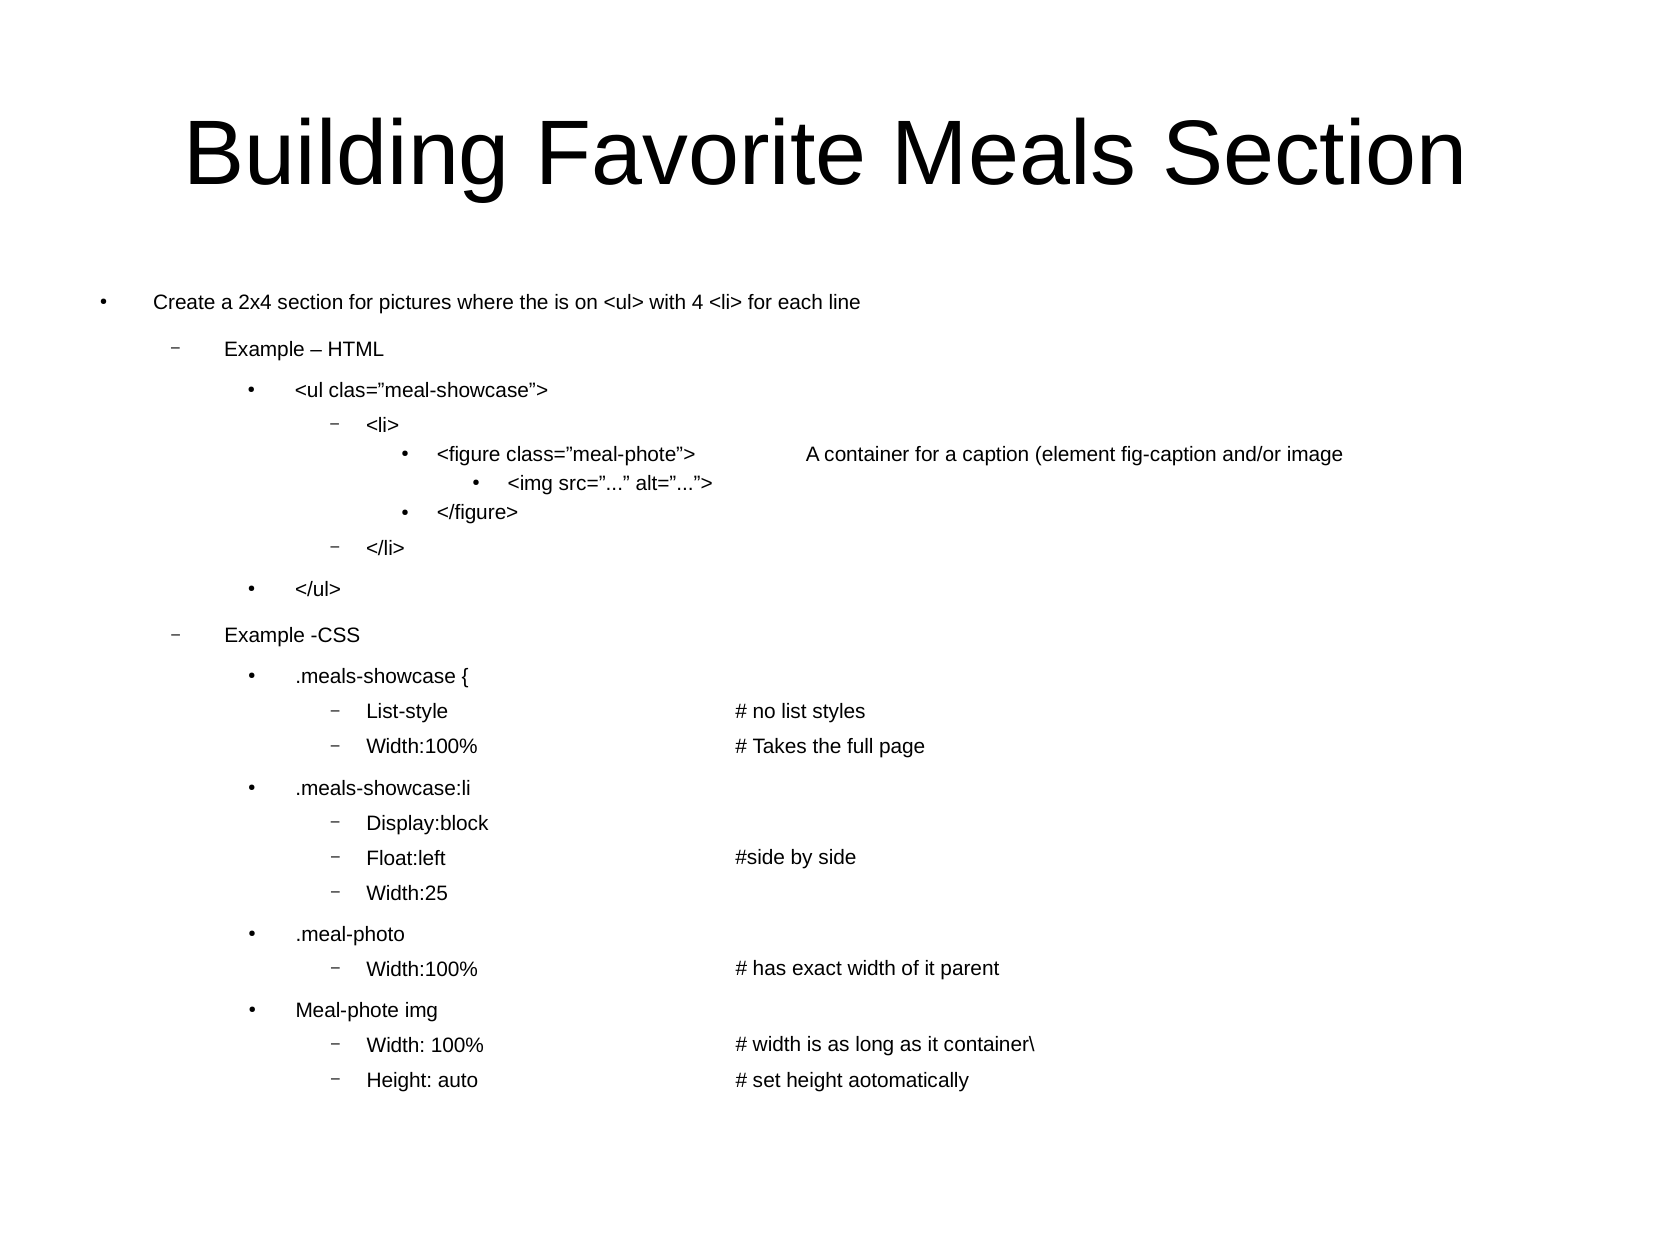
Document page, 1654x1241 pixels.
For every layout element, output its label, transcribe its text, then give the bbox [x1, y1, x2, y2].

list Create a 2x4 section for pictures where the is on <ul> with 4 <li> for each line Example – HTML <ul clas=”meal-showcase”> <li> <figure class=”meal-phote”> A container for a caption (element fig-caption and/or image <img src=”...” alt=”...”> </figure> </li> </ul> Example -CSS .meals-showcase { List-style # no list styles Width:100% # Takes the full page .meals-showcase:li Display:block Float:left #side by side Width:25 .meal-photo Width:100% # has exact width of it parent Meal-phote img Width: 100% # width is as long as it container\ Height: auto # set height aotomatically [82, 289, 1571, 1230]
title Building Favorite Meals Section [82, 49, 1571, 257]
